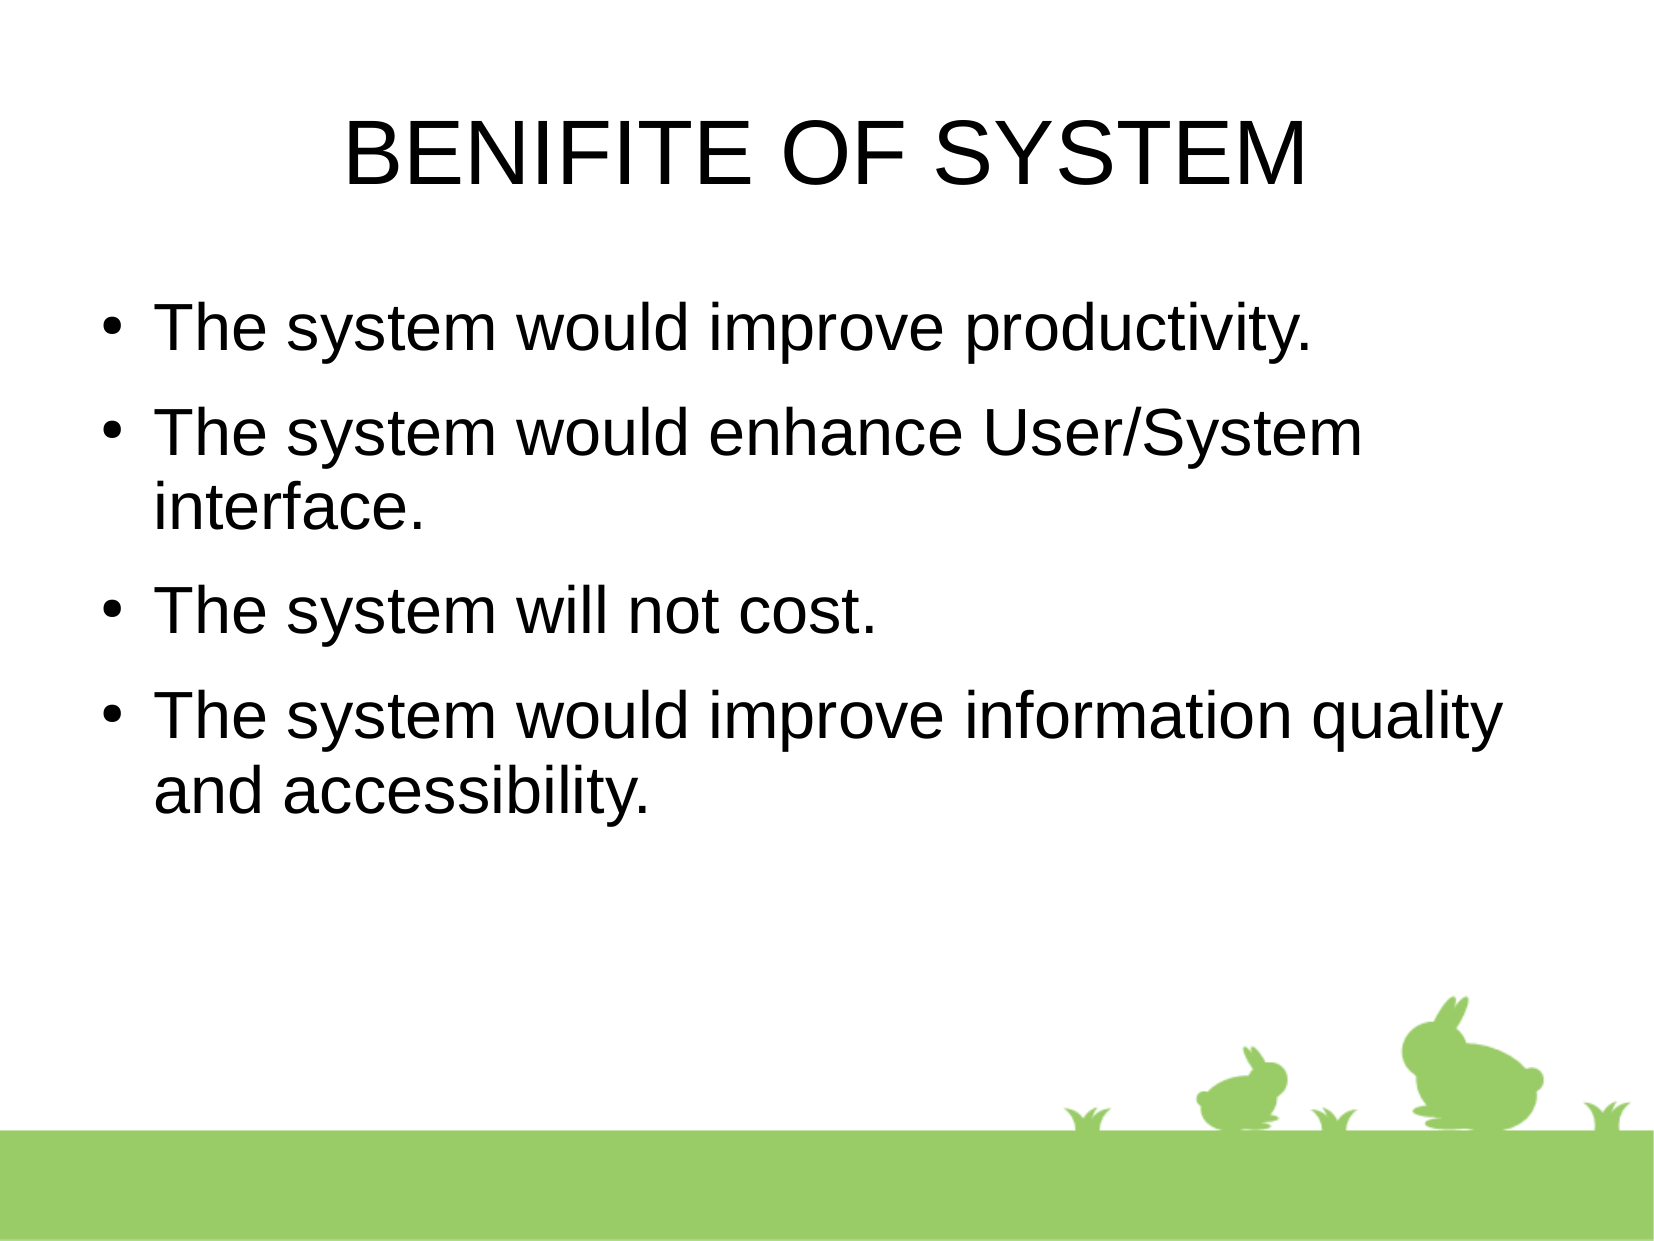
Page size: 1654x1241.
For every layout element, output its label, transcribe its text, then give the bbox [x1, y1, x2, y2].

picture [0, 0, 1654, 1241]
title BENIFITE OF SYSTEM [82, 49, 1571, 257]
list The system would improve productivity. The system would enhance User/System interface. The system will not cost. The system would improve information quality and accessibility. [82, 290, 1571, 1010]
